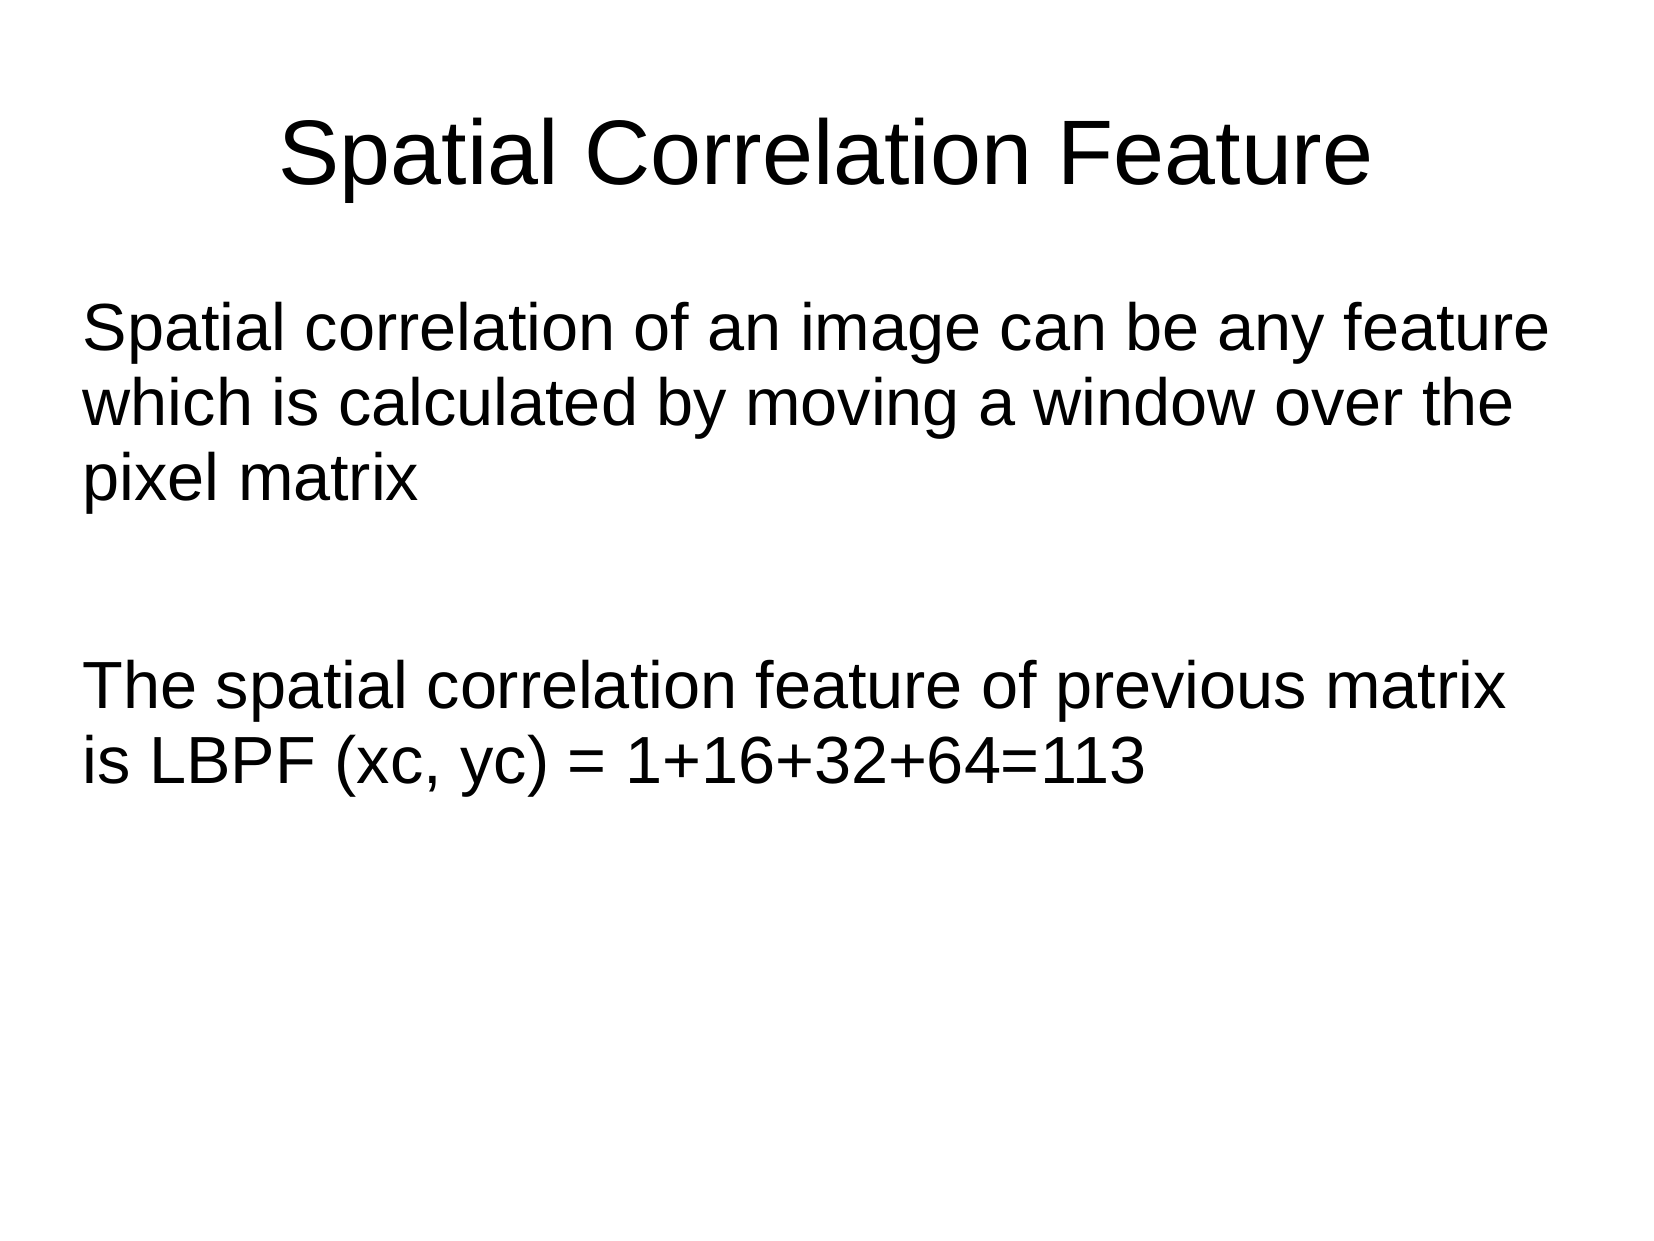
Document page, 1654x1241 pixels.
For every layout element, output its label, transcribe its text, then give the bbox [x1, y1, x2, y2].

list Spatial correlation of an image can be any feature which is calculated by moving a window over the pixel matrix The spatial correlation feature of previous matrix is LBPF (xc, yc) = 1+16+32+64=113 [82, 290, 1571, 1010]
title Spatial Correlation Feature [82, 49, 1571, 257]
